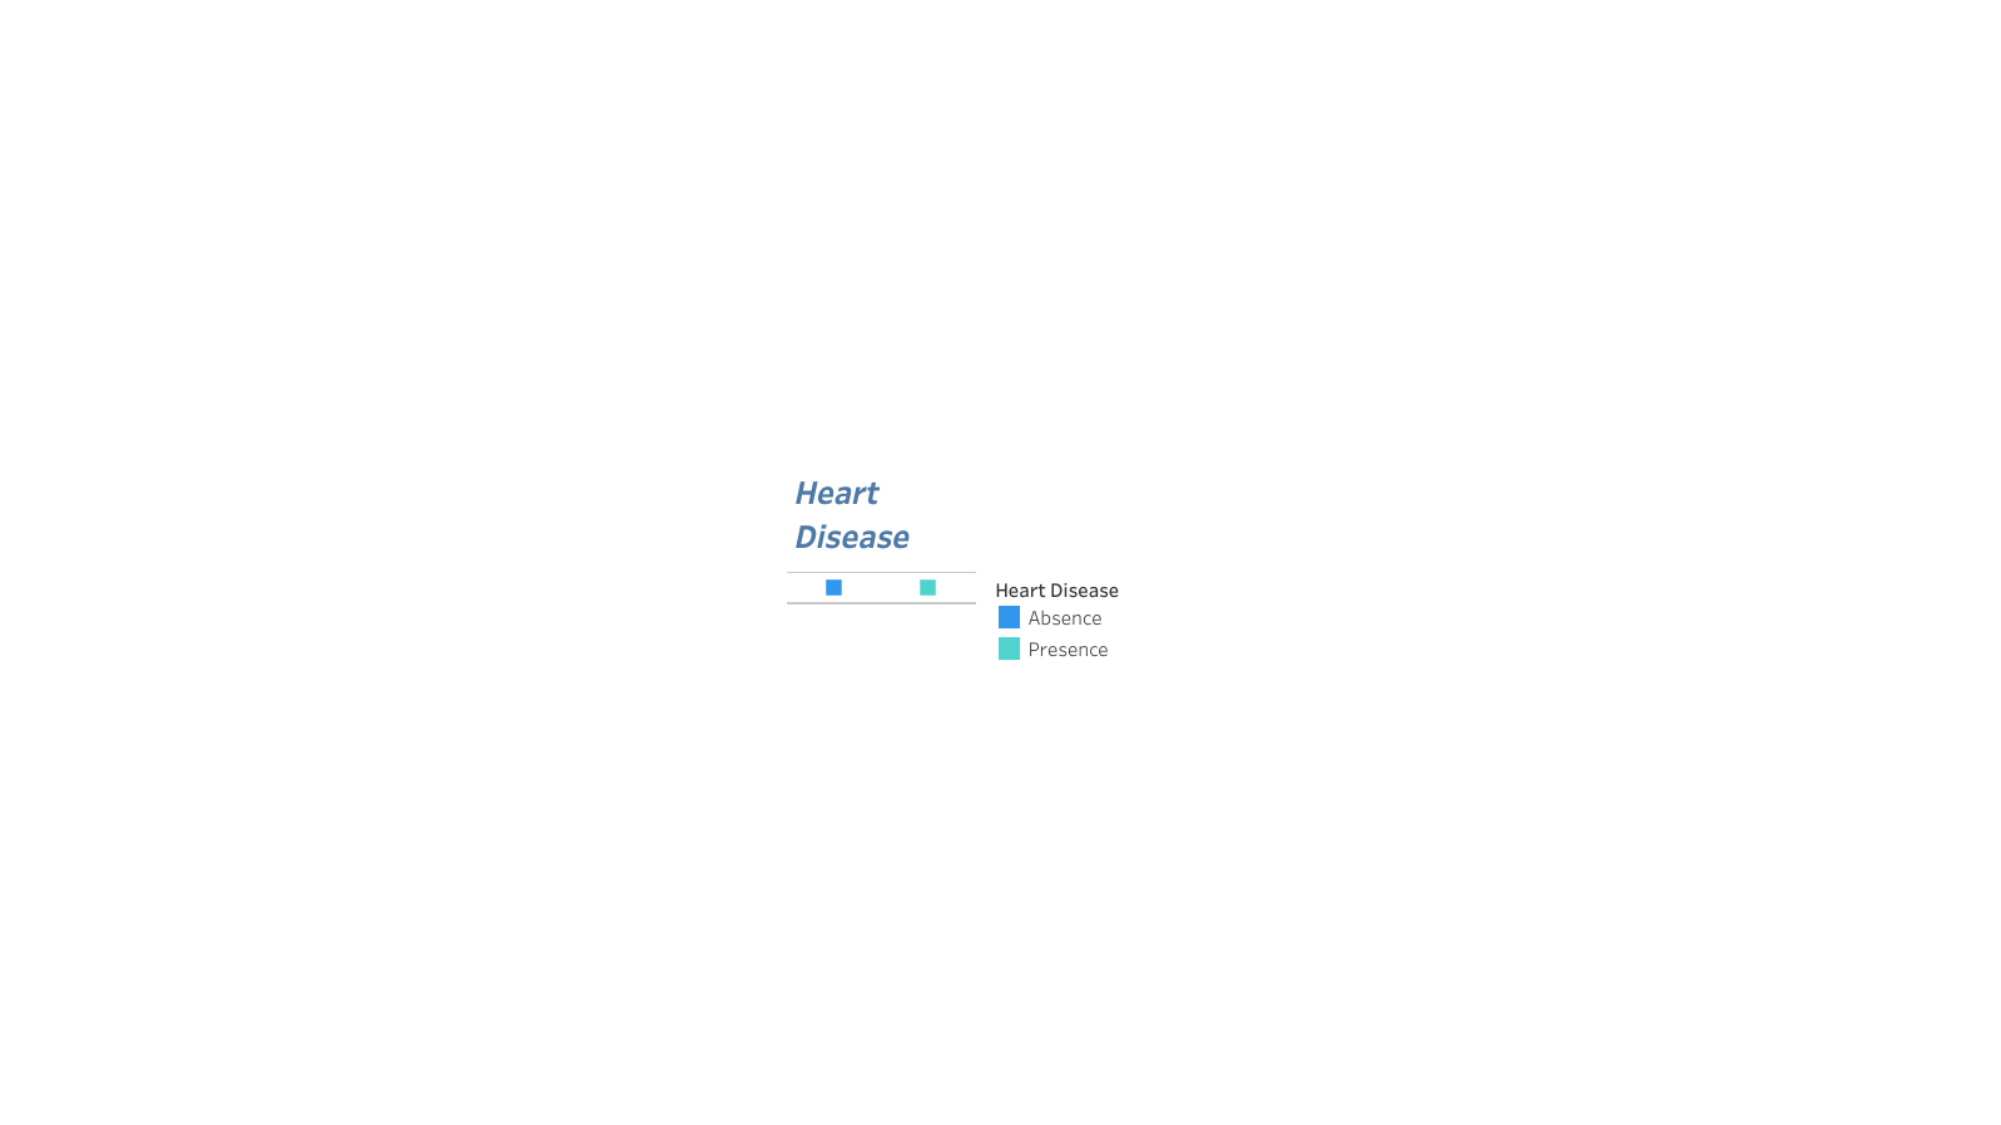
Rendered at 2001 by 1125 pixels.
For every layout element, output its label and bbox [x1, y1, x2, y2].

picture [787, 460, 1213, 665]
